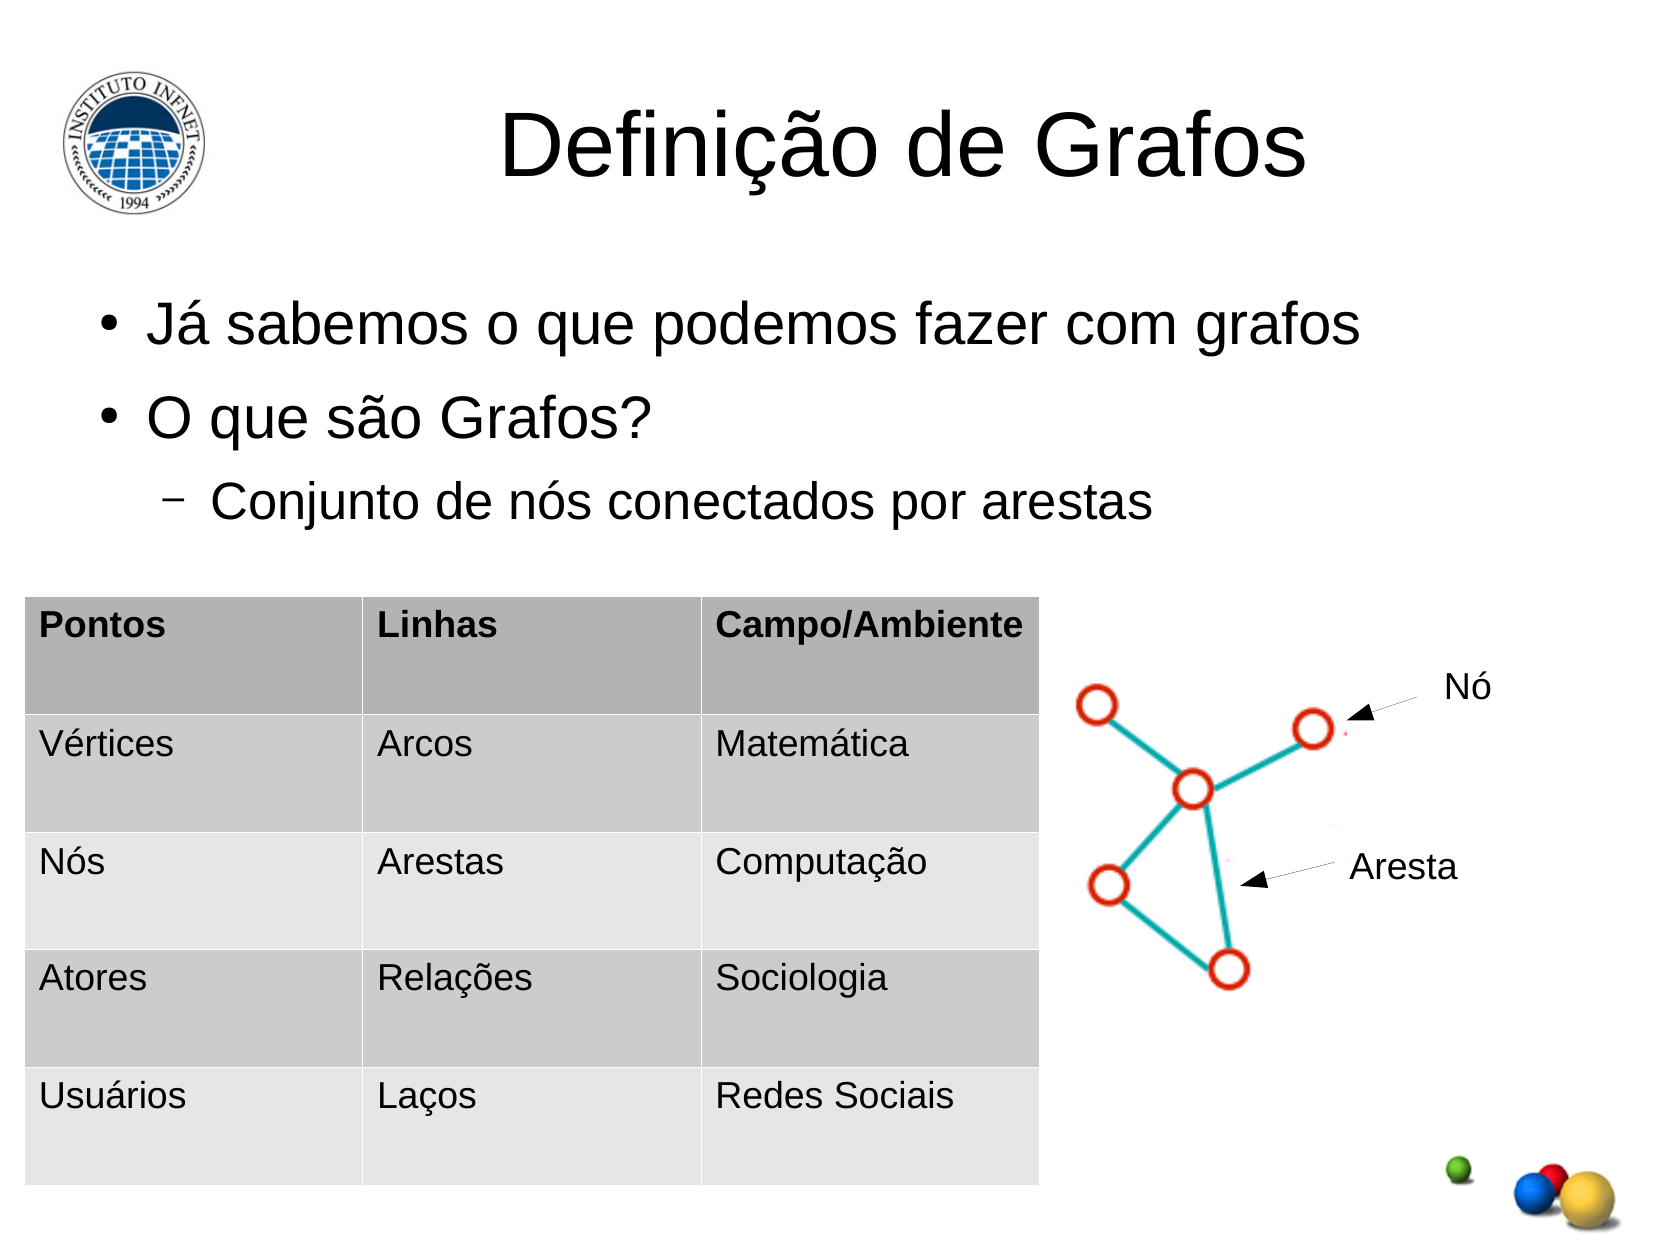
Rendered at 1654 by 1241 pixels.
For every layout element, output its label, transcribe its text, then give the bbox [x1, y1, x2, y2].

table_cell Arestas [363, 833, 701, 949]
table_header Campo/Ambiente [702, 597, 1039, 714]
table_header Pontos [25, 597, 362, 714]
table_cell Matemática [702, 715, 1039, 832]
table_cell Vértices [25, 715, 362, 832]
list Já sabemos o que podemos fazer com grafos O que são Grafos? Conjunto de nós conectados por arestas [82, 290, 1583, 532]
table_cell Usuários [25, 1068, 362, 1185]
picture [1423, 1151, 1647, 1235]
table_cell Relações [363, 950, 701, 1067]
title Definição de Grafos [259, 40, 1548, 249]
table_cell Redes Sociais [702, 1068, 1039, 1185]
table_cell Nós [25, 833, 362, 949]
table_cell Arcos [363, 715, 701, 832]
table_header Linhas [363, 597, 701, 714]
picture [1040, 622, 1347, 1004]
picture [18, 58, 249, 227]
text_box Nó [1429, 658, 1595, 716]
text_box Aresta [1334, 837, 1654, 895]
table_cell Laços [363, 1068, 701, 1185]
table_cell Atores [25, 950, 362, 1067]
table_cell Computação [702, 833, 1039, 949]
table_cell Sociologia [702, 950, 1039, 1067]
